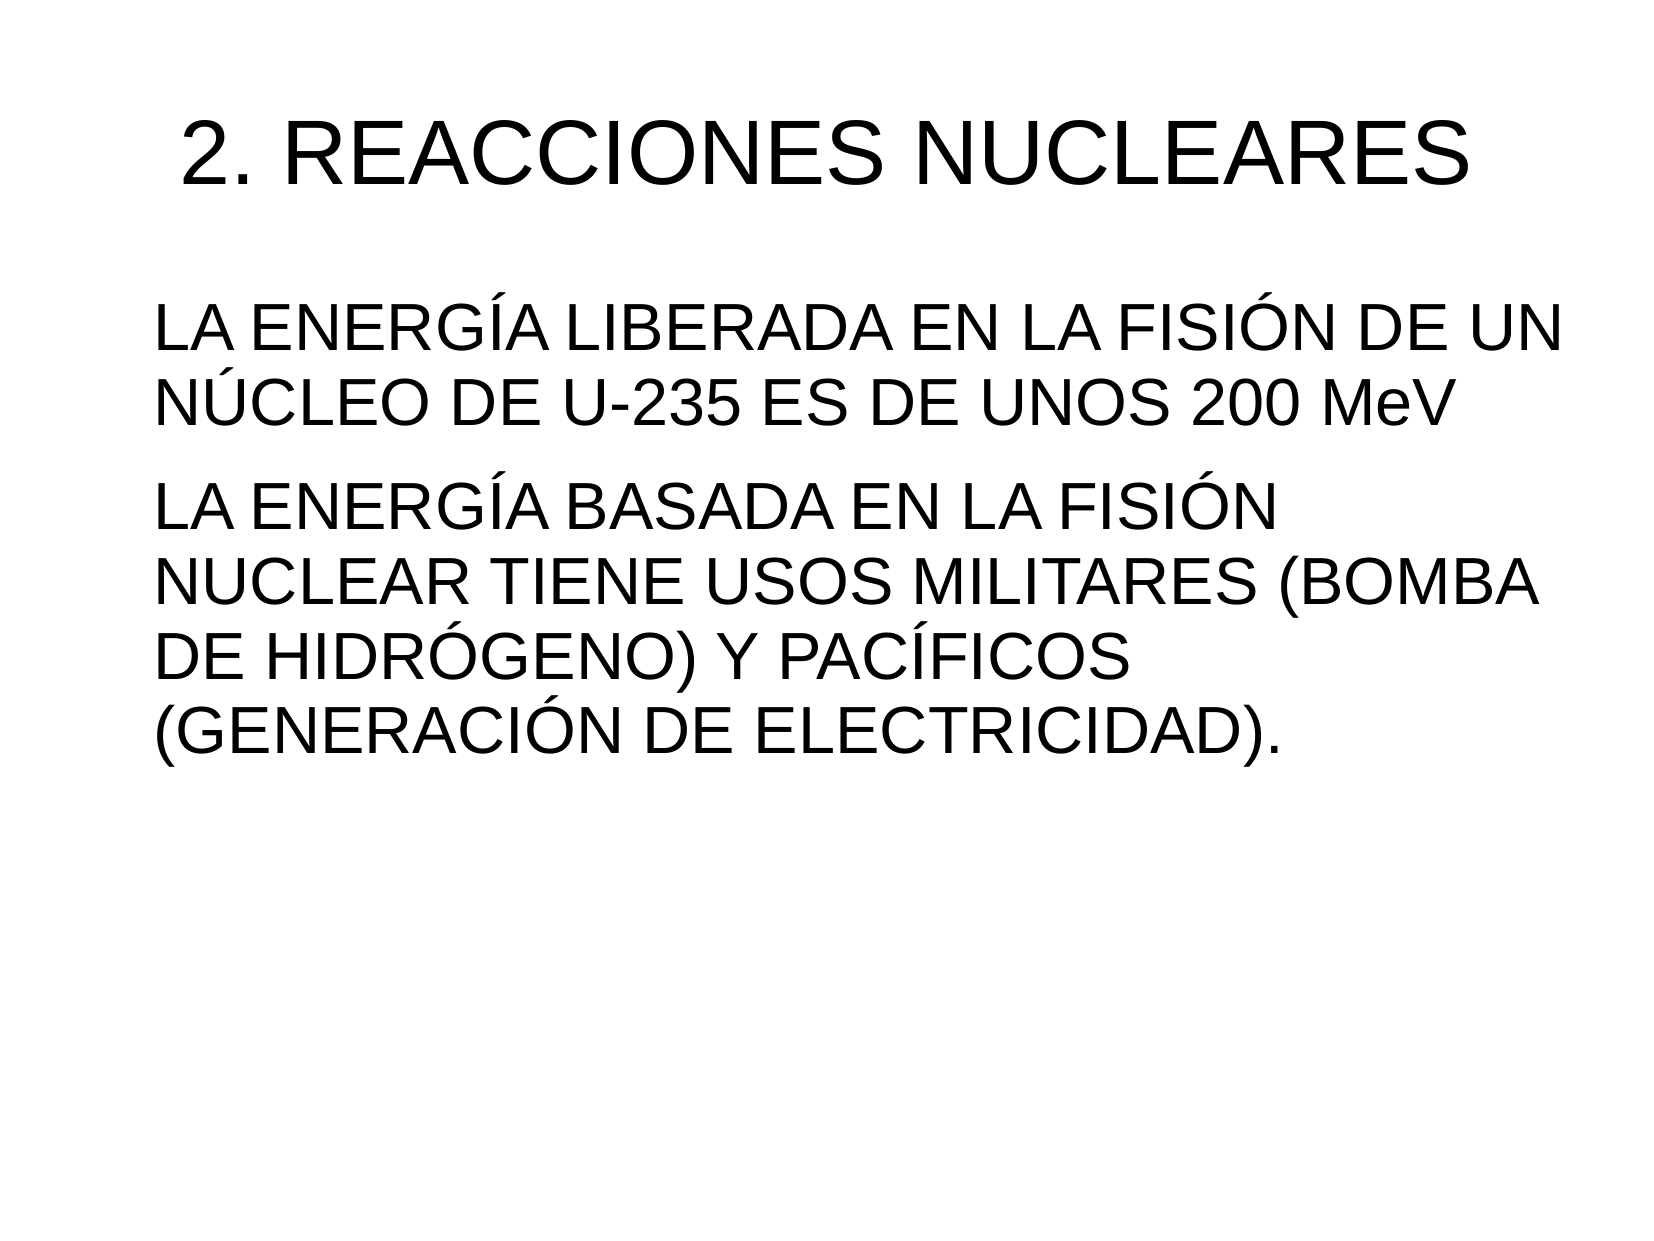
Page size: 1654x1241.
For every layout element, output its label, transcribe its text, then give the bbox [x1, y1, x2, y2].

list LA ENERGÍA LIBERADA EN LA FISIÓN DE UN NÚCLEO DE U-235 ES DE UNOS 200 MeV LA ENERGÍA BASADA EN LA FISIÓN NUCLEAR TIENE USOS MILITARES (BOMBA DE HIDRÓGENO) Y PACÍFICOS (GENERACIÓN DE ELECTRICIDAD). [82, 290, 1571, 1109]
title 2. REACCIONES NUCLEARES [82, 56, 1571, 250]
